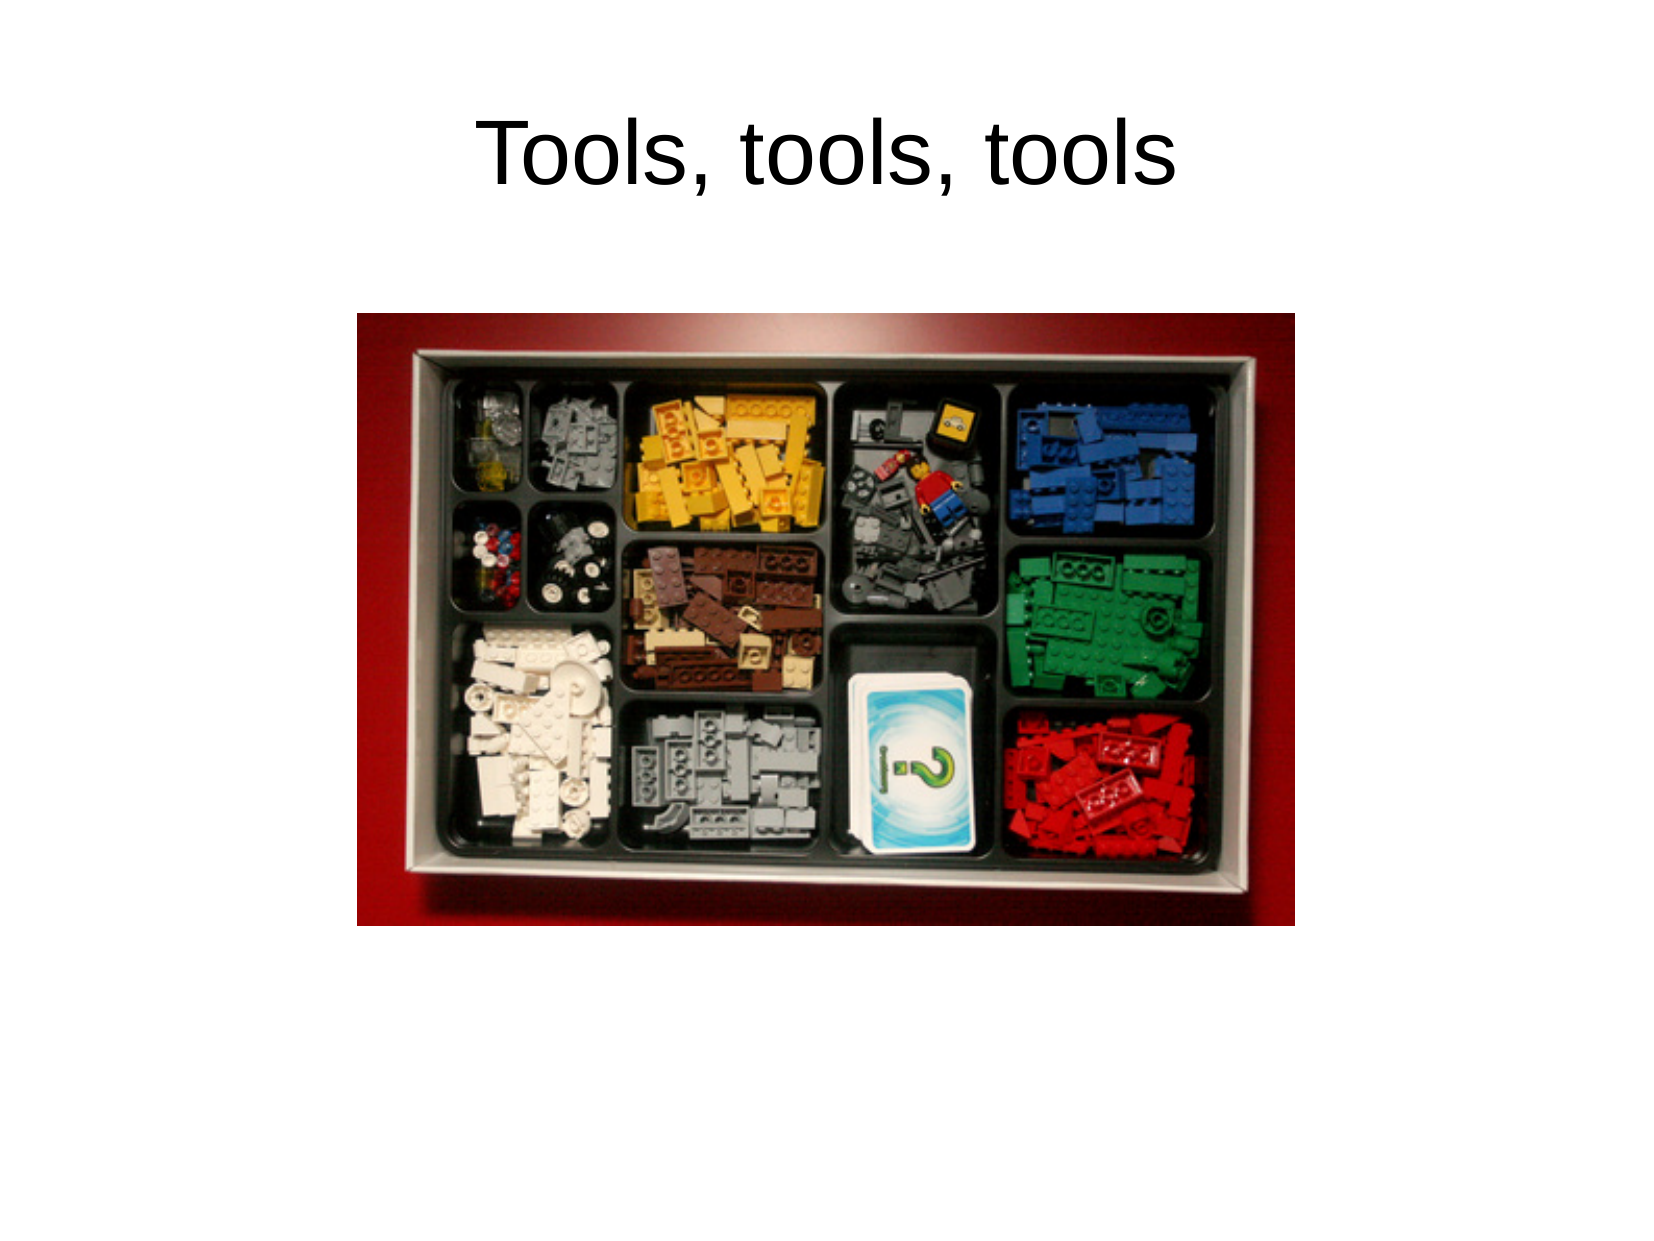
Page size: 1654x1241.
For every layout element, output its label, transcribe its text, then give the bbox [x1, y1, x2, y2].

title Tools, tools, tools [82, 49, 1571, 257]
picture [357, 313, 1295, 926]
